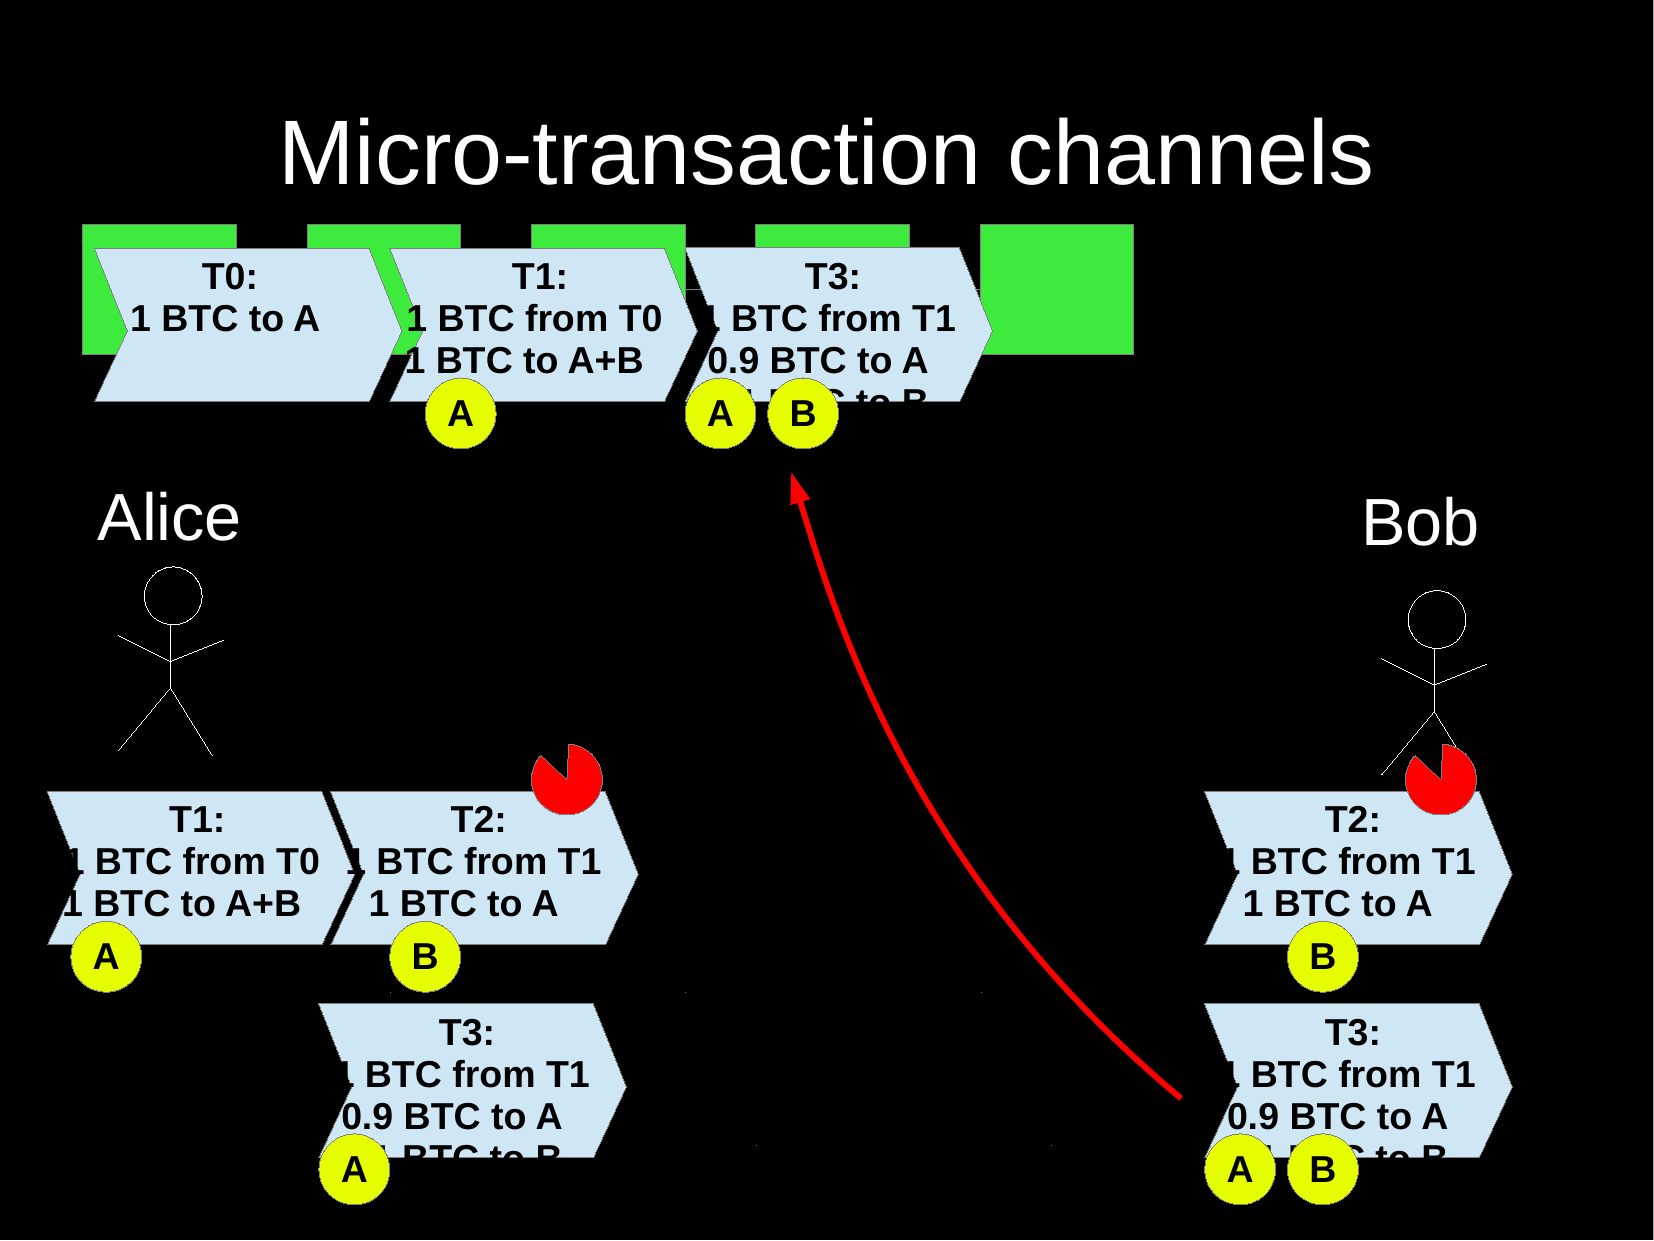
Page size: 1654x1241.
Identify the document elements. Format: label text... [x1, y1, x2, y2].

text_box T0: 1 BTC to A [94, 248, 402, 402]
text_box T1: 1 BTC from T0 1 BTC to A+B [47, 791, 355, 945]
text_box B [1287, 1133, 1359, 1205]
text_box T3: 1 BTC from T1 0.9 BTC to A 0.1 BTC to B [685, 247, 993, 402]
text_box [82, 224, 237, 355]
text_box A [425, 377, 497, 449]
text_box [755, 224, 910, 247]
text_box A [318, 1133, 390, 1205]
text_box T3: 1 BTC from T1 0.9 BTC to A 0.1 BTC to B [318, 1003, 627, 1158]
text_box A [1204, 1133, 1276, 1205]
text_box B [1287, 921, 1359, 993]
text_box B [389, 921, 461, 993]
title Micro-transaction channels [82, 49, 1571, 257]
text_box T2: 1 BTC from T1 1 BTC to A [330, 791, 639, 945]
text_box Alice [82, 472, 308, 563]
text_box T3: 1 BTC from T1 0.9 BTC to A 0.1 BTC to B [1204, 1003, 1513, 1158]
text_box A [685, 377, 756, 449]
text_box Bob [1346, 477, 1571, 568]
text_box [531, 224, 686, 299]
text_box B [767, 377, 839, 449]
text_box T2: 1 BTC from T1 1 BTC to A [1204, 791, 1513, 945]
text_box [980, 224, 1134, 355]
text_box [1405, 744, 1477, 815]
text_box A [70, 921, 142, 993]
text_box [307, 224, 461, 355]
text_box [531, 744, 603, 815]
text_box T1: 1 BTC from T0 1 BTC to A+B [389, 248, 698, 402]
